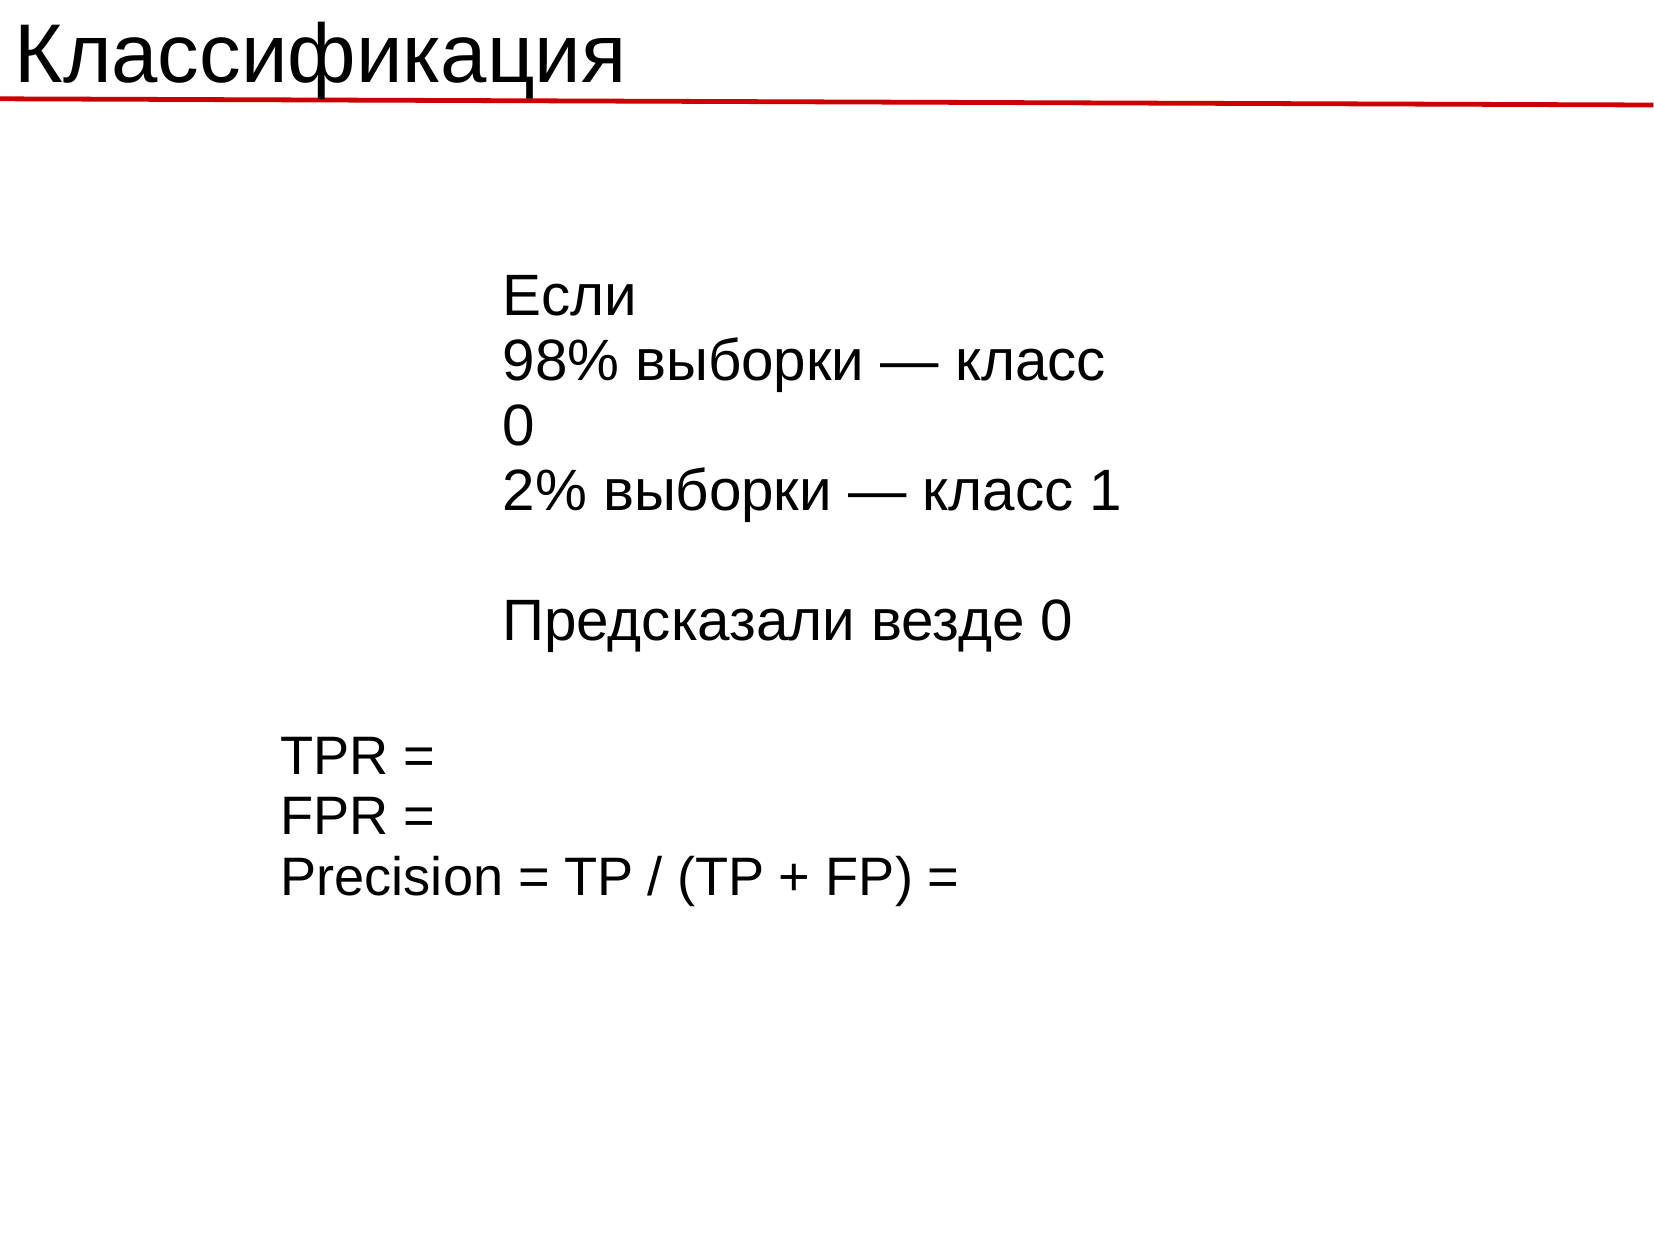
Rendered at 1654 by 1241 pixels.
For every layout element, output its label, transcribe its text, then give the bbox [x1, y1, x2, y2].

text_box Если 98% выборки — класс 0 2% выборки — класс 1 Предсказали везде 0 [487, 255, 1171, 595]
text_box TPR = FPR = Precision = TP / (TP + FP) = [265, 717, 1460, 1096]
text_box Классификация [0, 0, 1171, 111]
